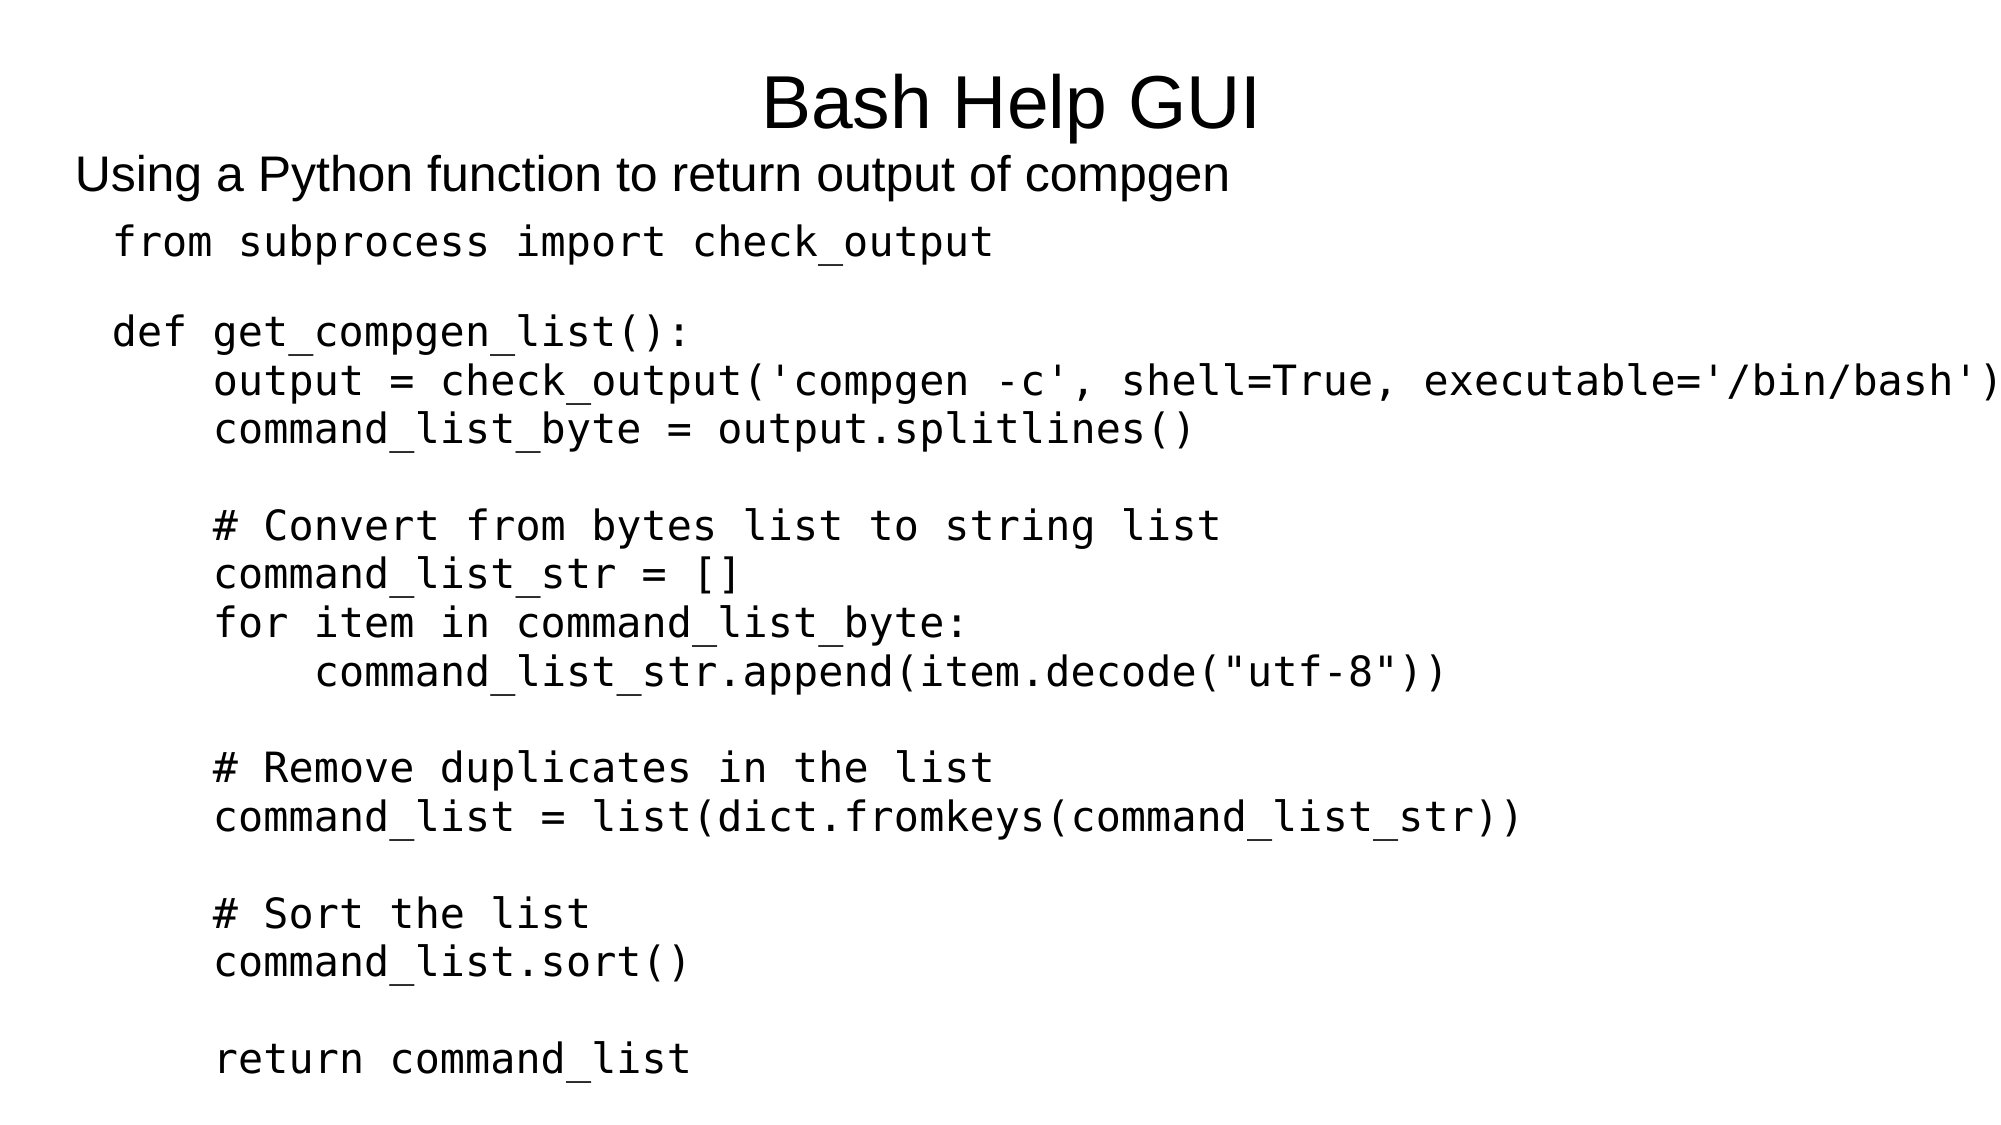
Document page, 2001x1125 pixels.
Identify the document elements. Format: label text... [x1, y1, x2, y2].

title Bash Help GUI [63, 48, 1960, 152]
list Using a Python function to return output of compgen [74, 151, 1923, 413]
text_box from subprocess import check_output def get_compgen_list(): output = check_output('compgen -c', shell=True, executable='/bin/bash') command_list_byte = output.splitlines() # Convert from bytes list to string list command_list_str = [] for item in command_list_byte: command_list_str.append(item.decode("utf-8")) # Remove duplicates in the list command_list = list(dict.fromkeys(command_list_str)) # Sort the list command_list.sort() return command_list [96, 209, 2001, 1125]
